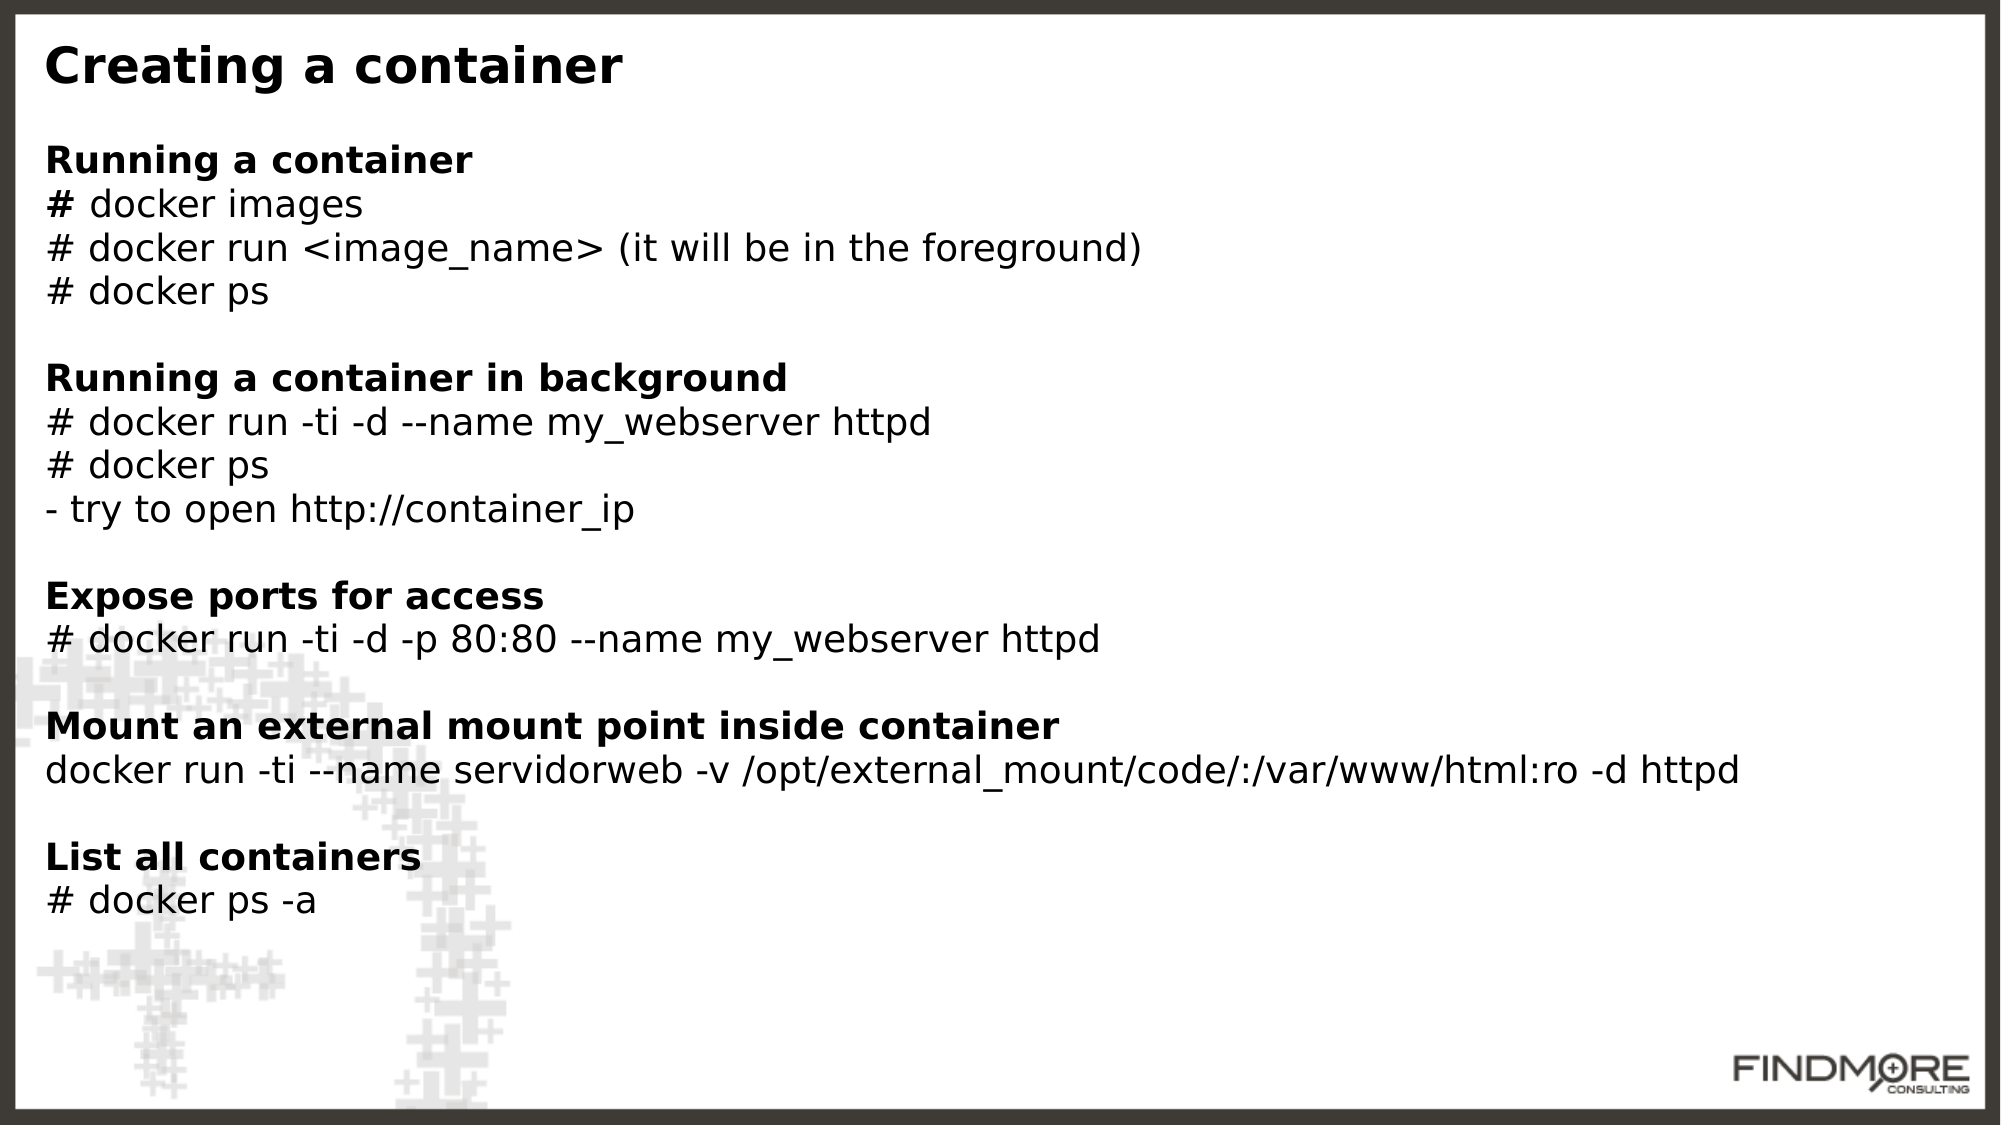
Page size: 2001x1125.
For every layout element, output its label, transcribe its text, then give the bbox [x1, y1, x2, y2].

text_box Creating a container Running a container # docker images # docker run <image_name> (it will be in the foreground) # docker ps Running a container in background # docker run -ti -d --name my_webserver httpd # docker ps - try to open http://container_ip Expose ports for access # docker run -ti -d -p 80:80 --name my_webserver httpd Mount an external mount point inside container docker run -ti --name servidorweb -v /opt/external_mount/code/:/var/www/html:ro -d httpd List all containers # docker ps -a [30, 30, 1951, 1036]
picture [0, 0, 2001, 1125]
